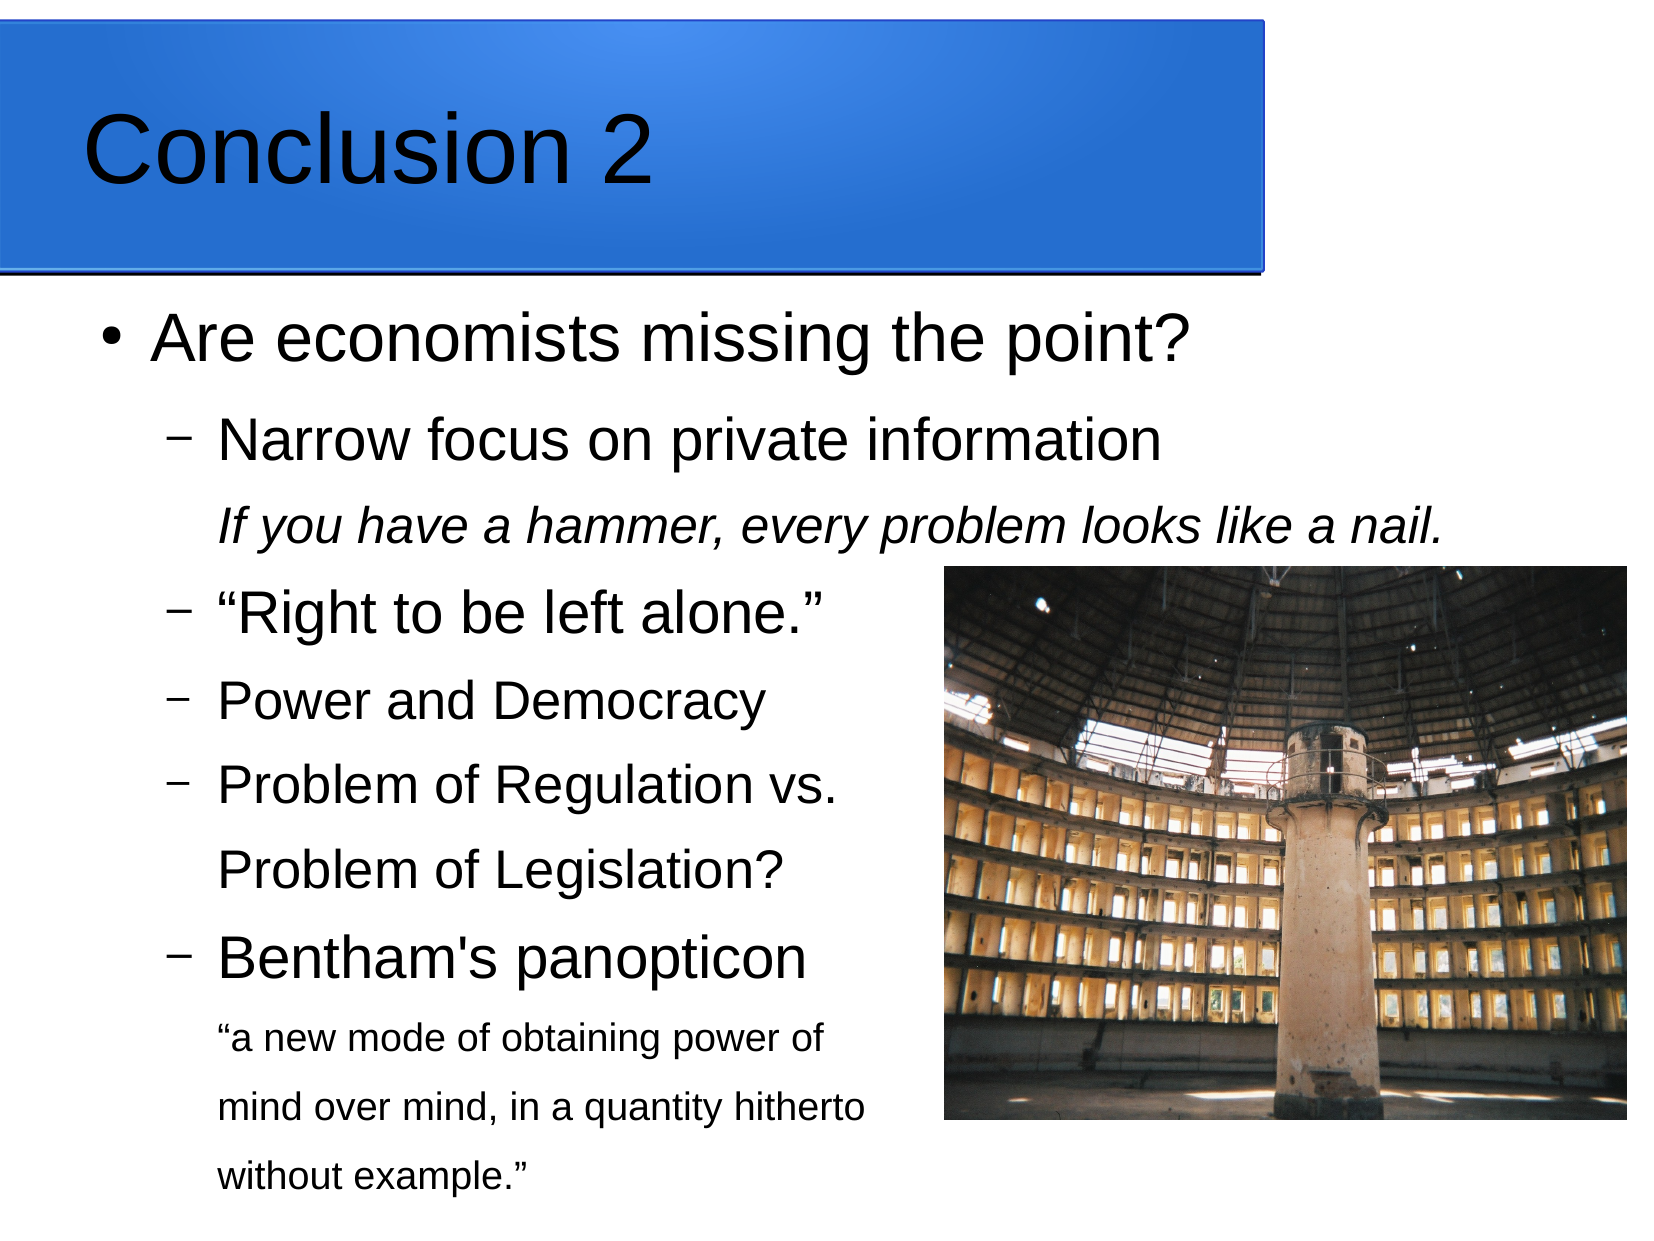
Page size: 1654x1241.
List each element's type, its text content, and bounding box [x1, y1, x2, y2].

title Conclusion 2 [82, 47, 1235, 252]
picture [944, 566, 1627, 1120]
list Are economists missing the point? Narrow focus on private information If you have a hammer, every problem looks like a nail. “Right to be left alone.” Power and Democracy Problem of Regulation vs. Problem of Legislation? Bentham's panopticon “a new mode of obtaining power of mind over mind, in a quantity hitherto without example.” [82, 299, 1571, 1205]
